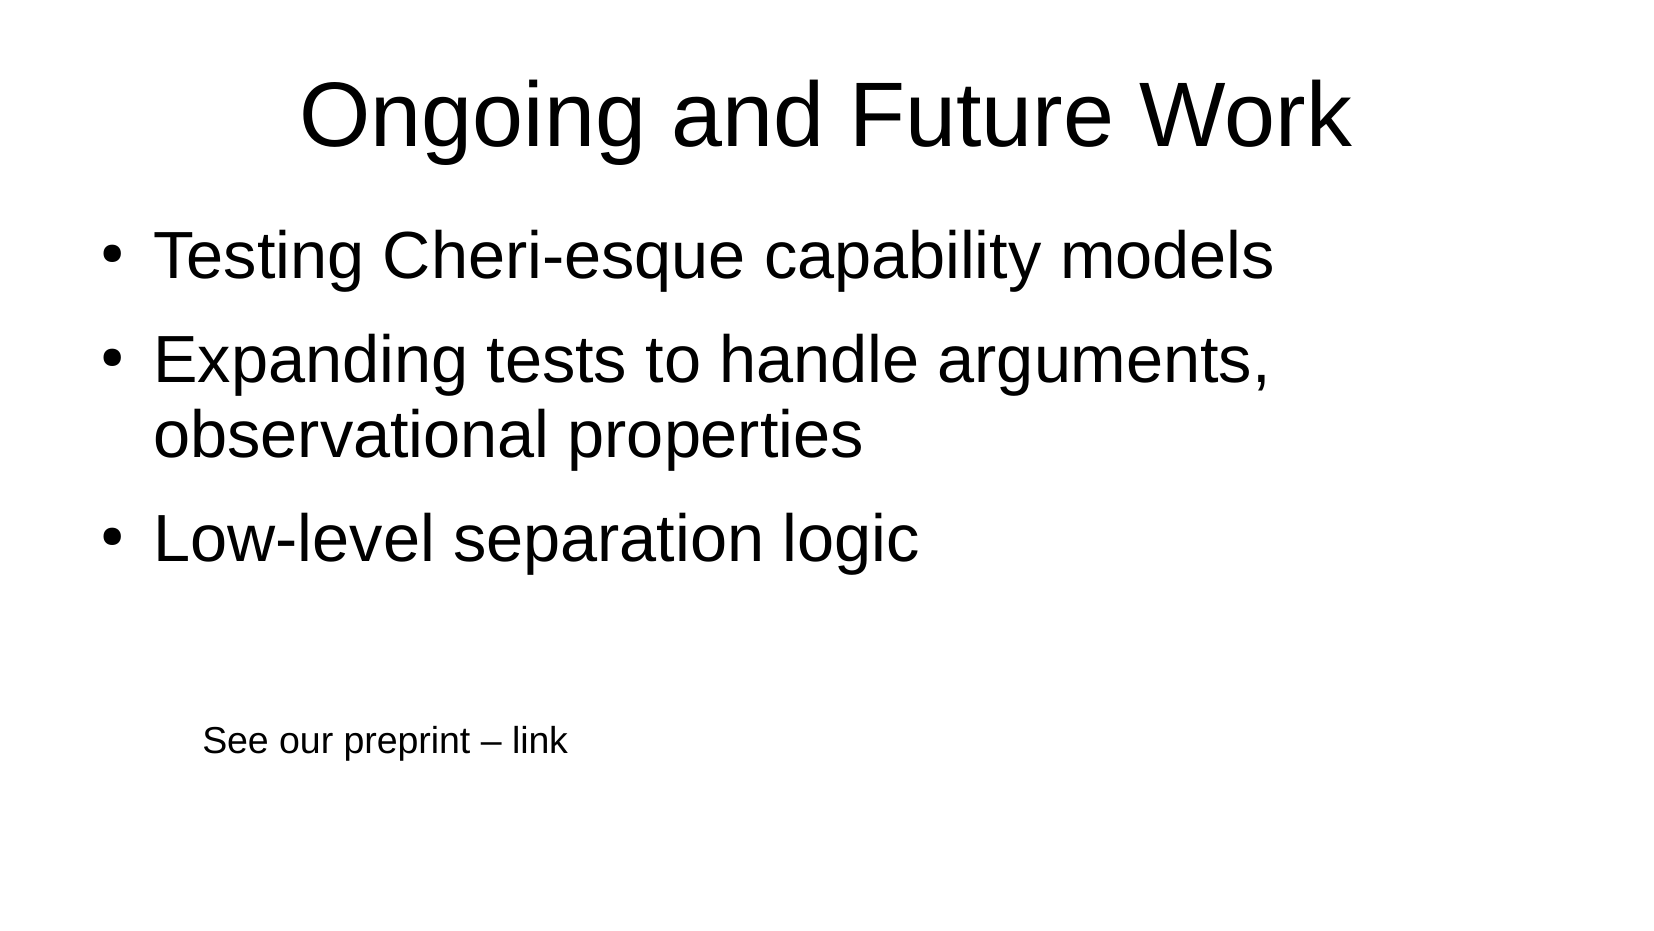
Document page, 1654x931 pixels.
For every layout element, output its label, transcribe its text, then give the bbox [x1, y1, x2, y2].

list Testing Cheri-esque capability models Expanding tests to handle arguments, observational properties Low-level separation logic [82, 217, 1571, 758]
title Ongoing and Future Work [82, 37, 1571, 193]
text_box See our preprint – link [187, 712, 584, 770]
